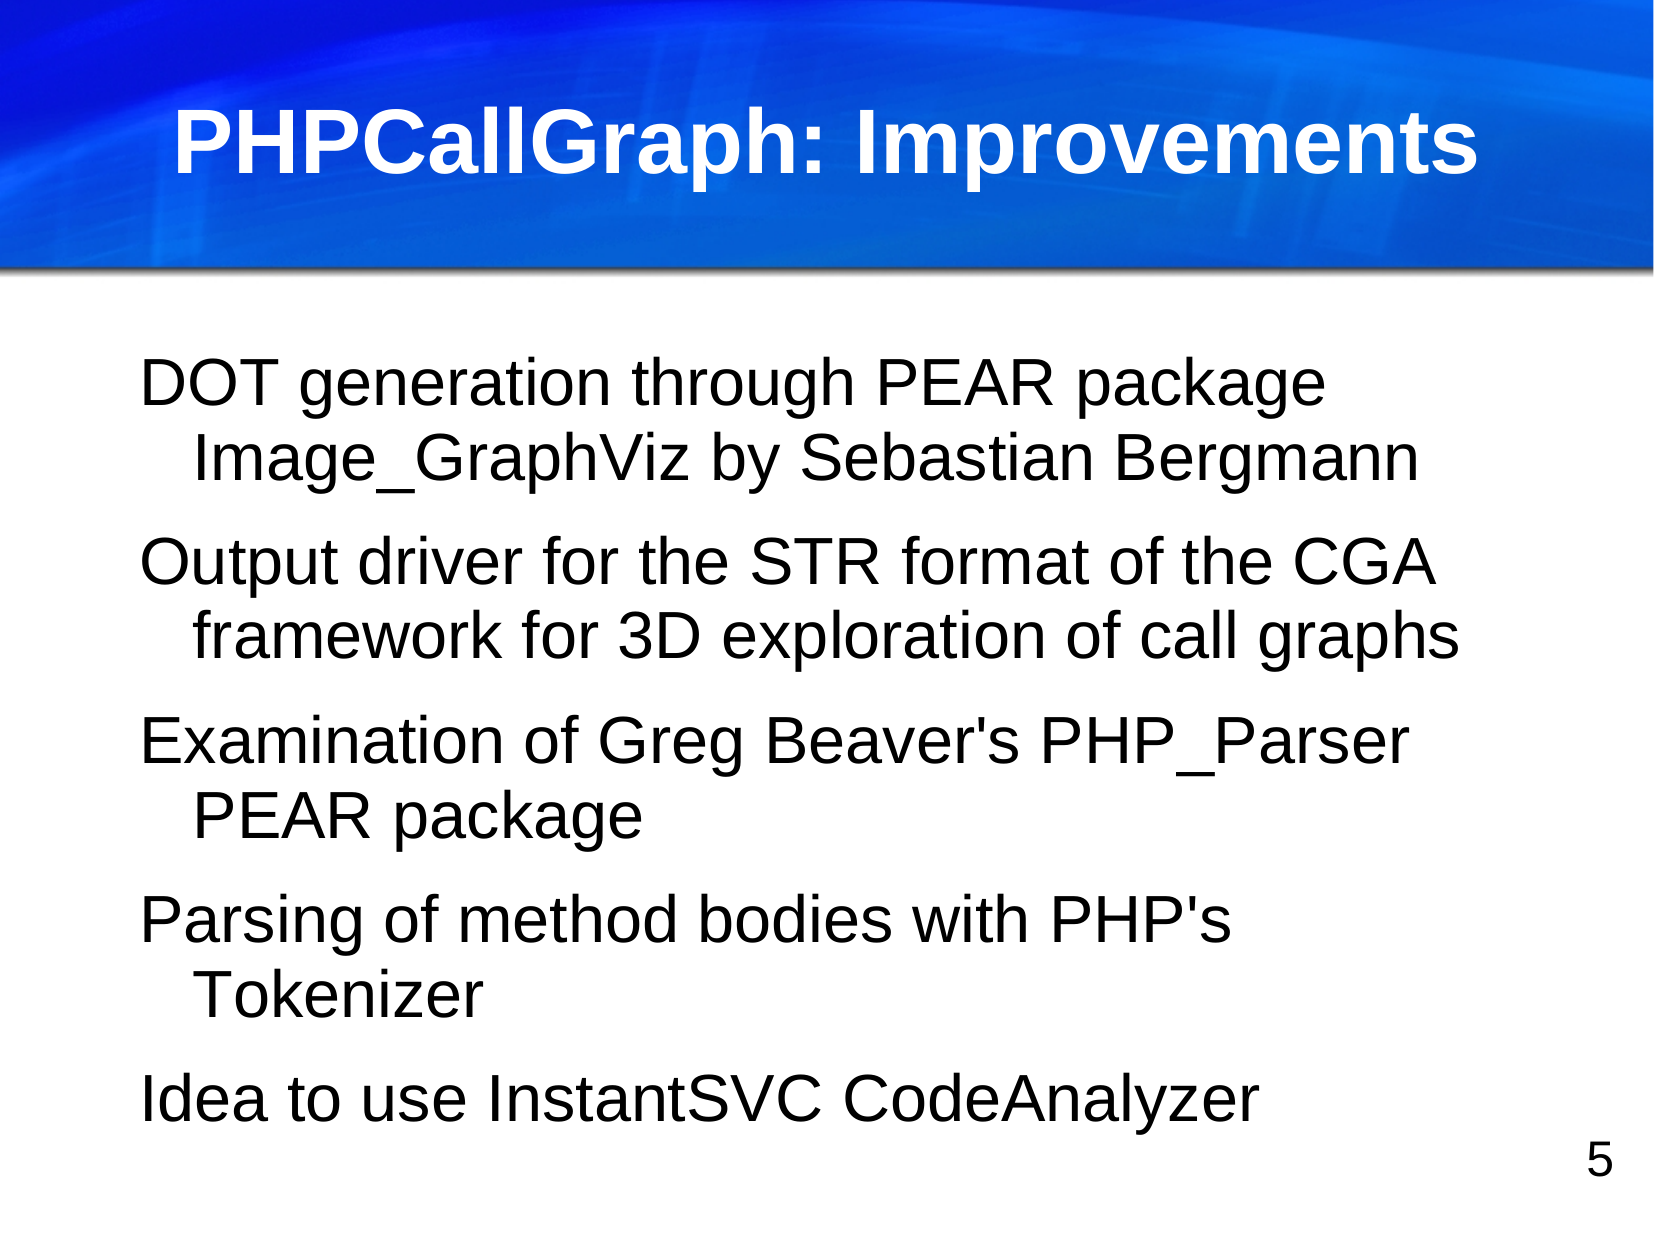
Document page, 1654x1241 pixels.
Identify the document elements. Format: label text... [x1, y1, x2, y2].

title PHPCallGraph: Improvements [121, 37, 1534, 246]
picture [0, 0, 1654, 1241]
list DOT generation through PEAR package Image_GraphViz by Sebastian Bergmann Output driver for the STR format of the CGA framework for 3D exploration of call graphs Examination of Greg Beaver's PHP_Parser PEAR package Parsing of method bodies with PHP's Tokenizer Idea to use InstantSVC CodeAnalyzer [121, 344, 1534, 1136]
